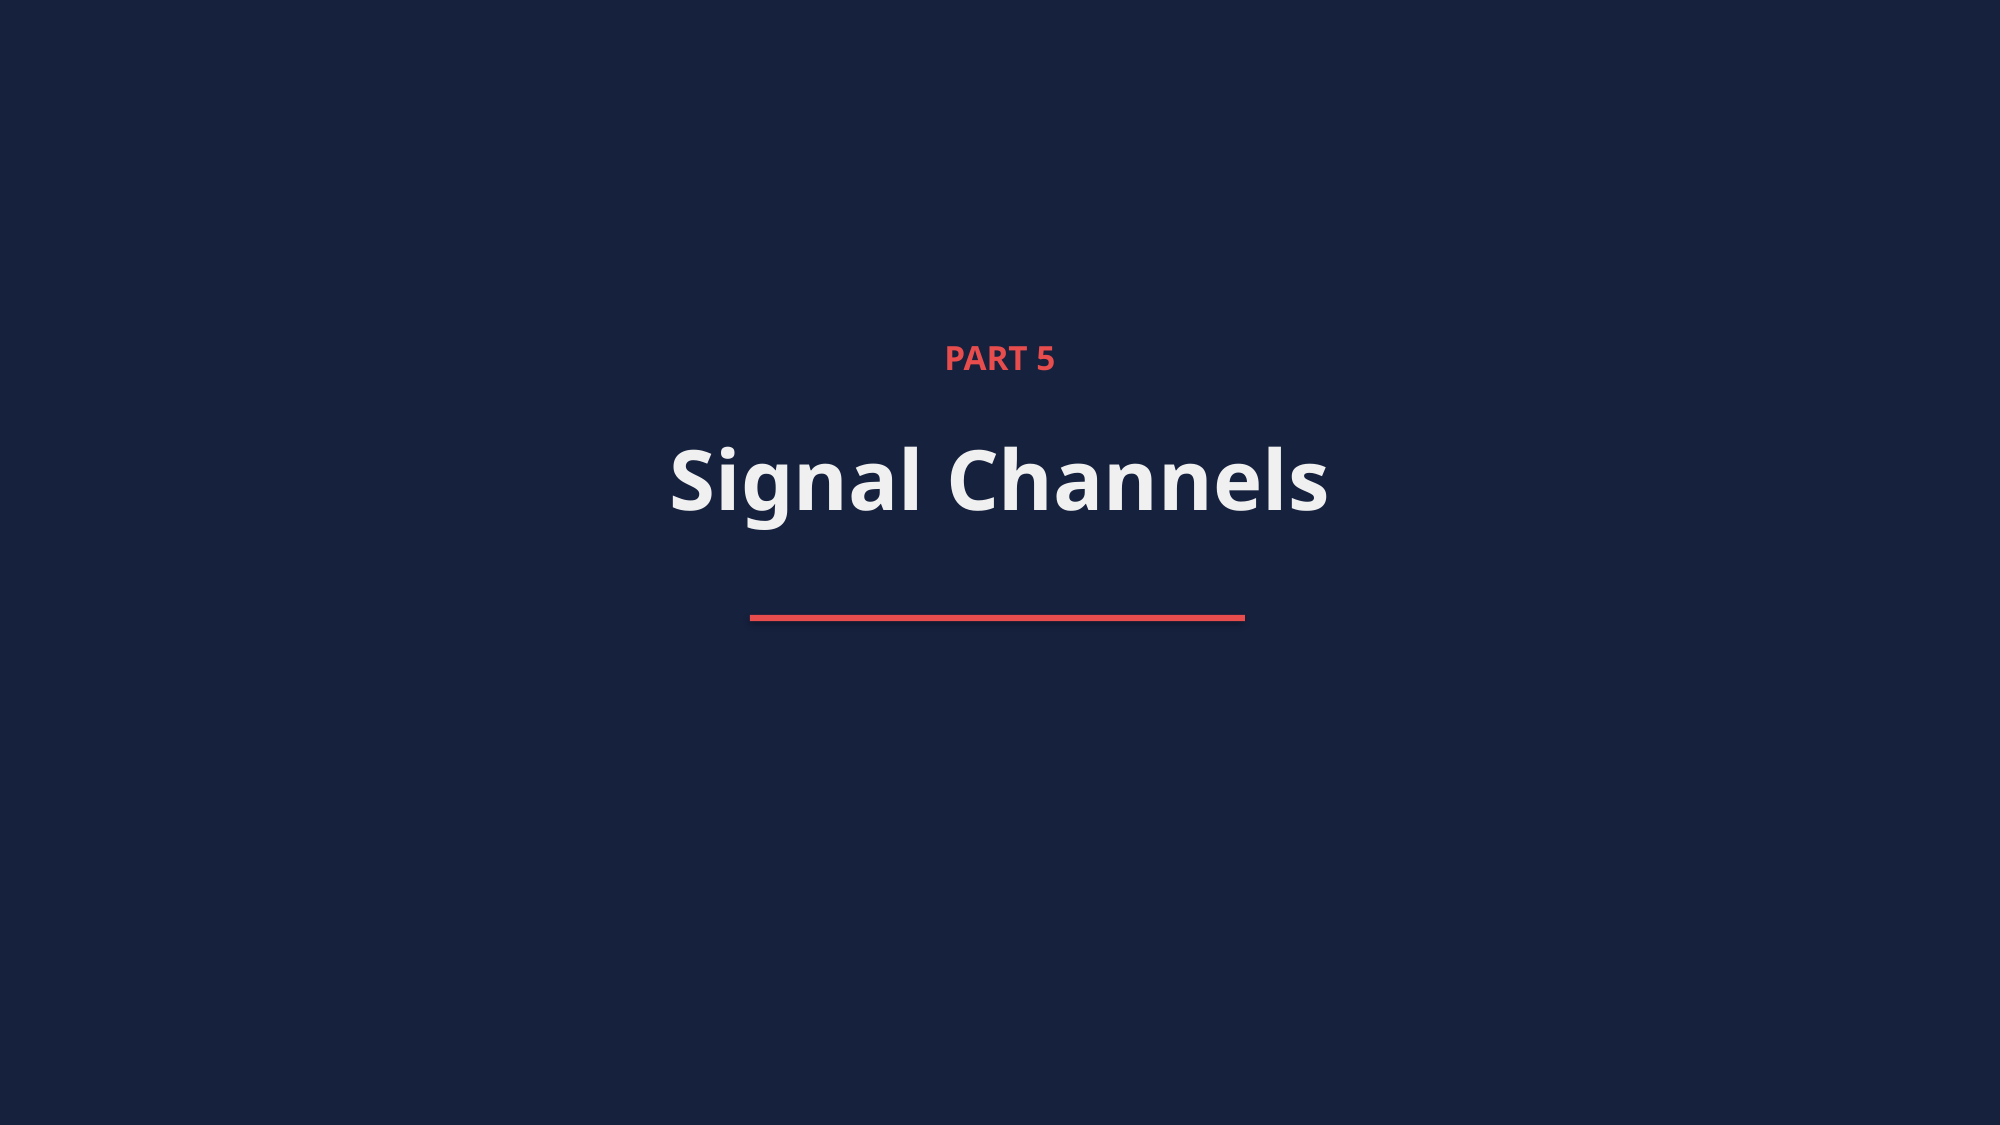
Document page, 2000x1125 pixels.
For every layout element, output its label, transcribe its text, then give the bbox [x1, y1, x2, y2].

text_box Signal Channels [89, 420, 1910, 535]
text_box PART 5 [89, 329, 1910, 385]
text_box [749, 614, 1245, 622]
